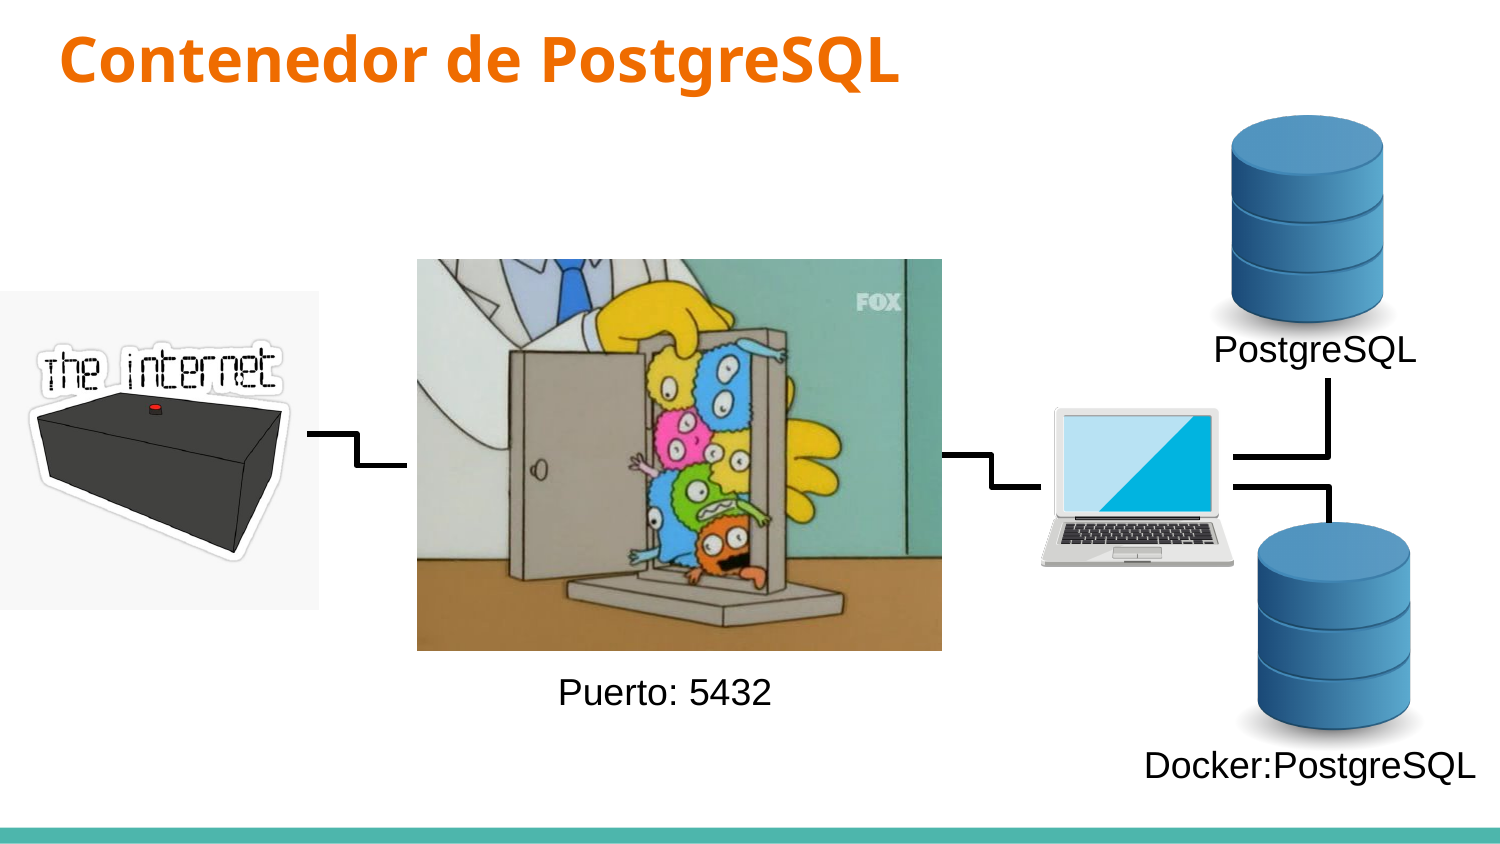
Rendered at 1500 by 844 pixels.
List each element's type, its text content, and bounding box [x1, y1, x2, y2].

text_box PostgreSQL [1198, 321, 1458, 379]
text_box Puerto: 5432 [543, 664, 803, 722]
title Contenedor de PostgreSQL [43, 0, 1442, 116]
picture [0, 291, 319, 610]
picture [1208, 115, 1398, 321]
text_box Docker:PostgreSQL [1129, 736, 1500, 804]
picture [1041, 407, 1425, 736]
picture [417, 259, 942, 652]
